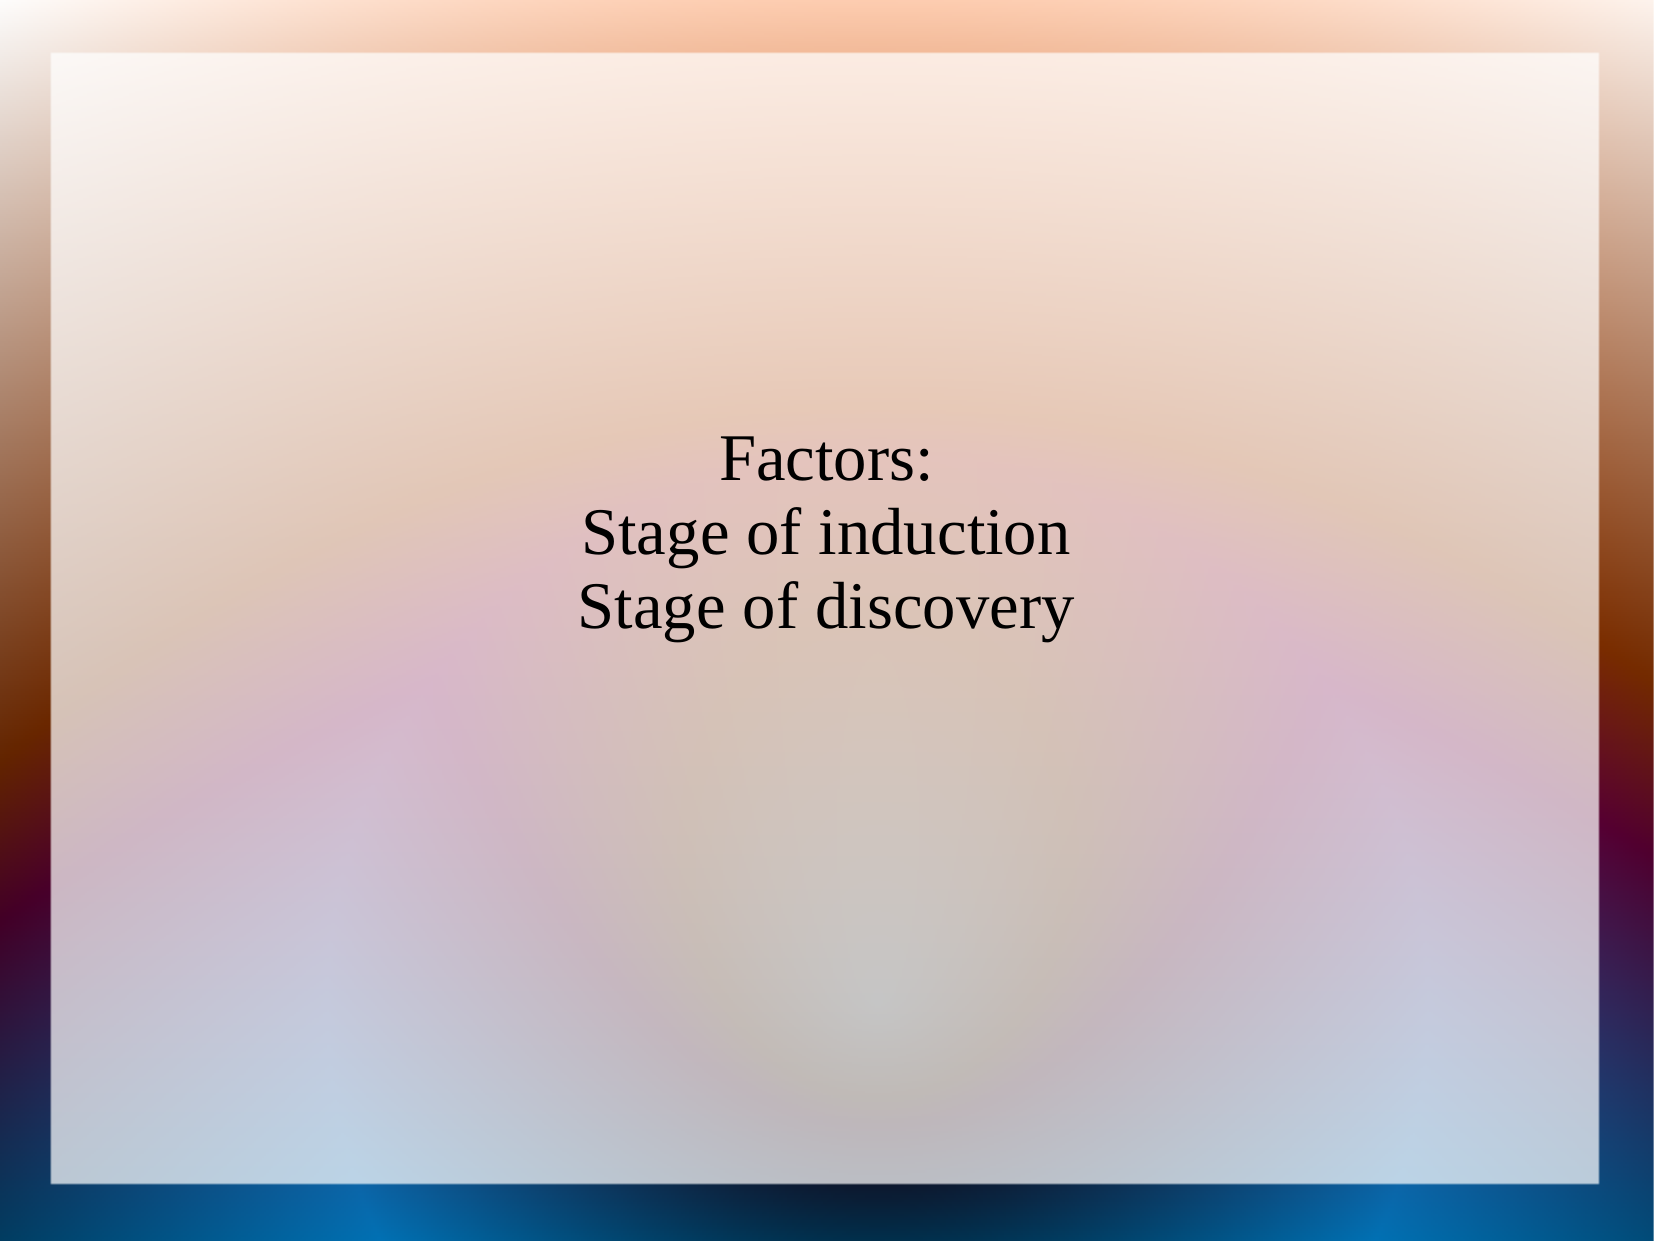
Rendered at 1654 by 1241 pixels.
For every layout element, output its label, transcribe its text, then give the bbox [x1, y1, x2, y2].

picture [0, 0, 1654, 1241]
subtitle Factors: Stage of induction Stage of discovery [82, 55, 1571, 1010]
